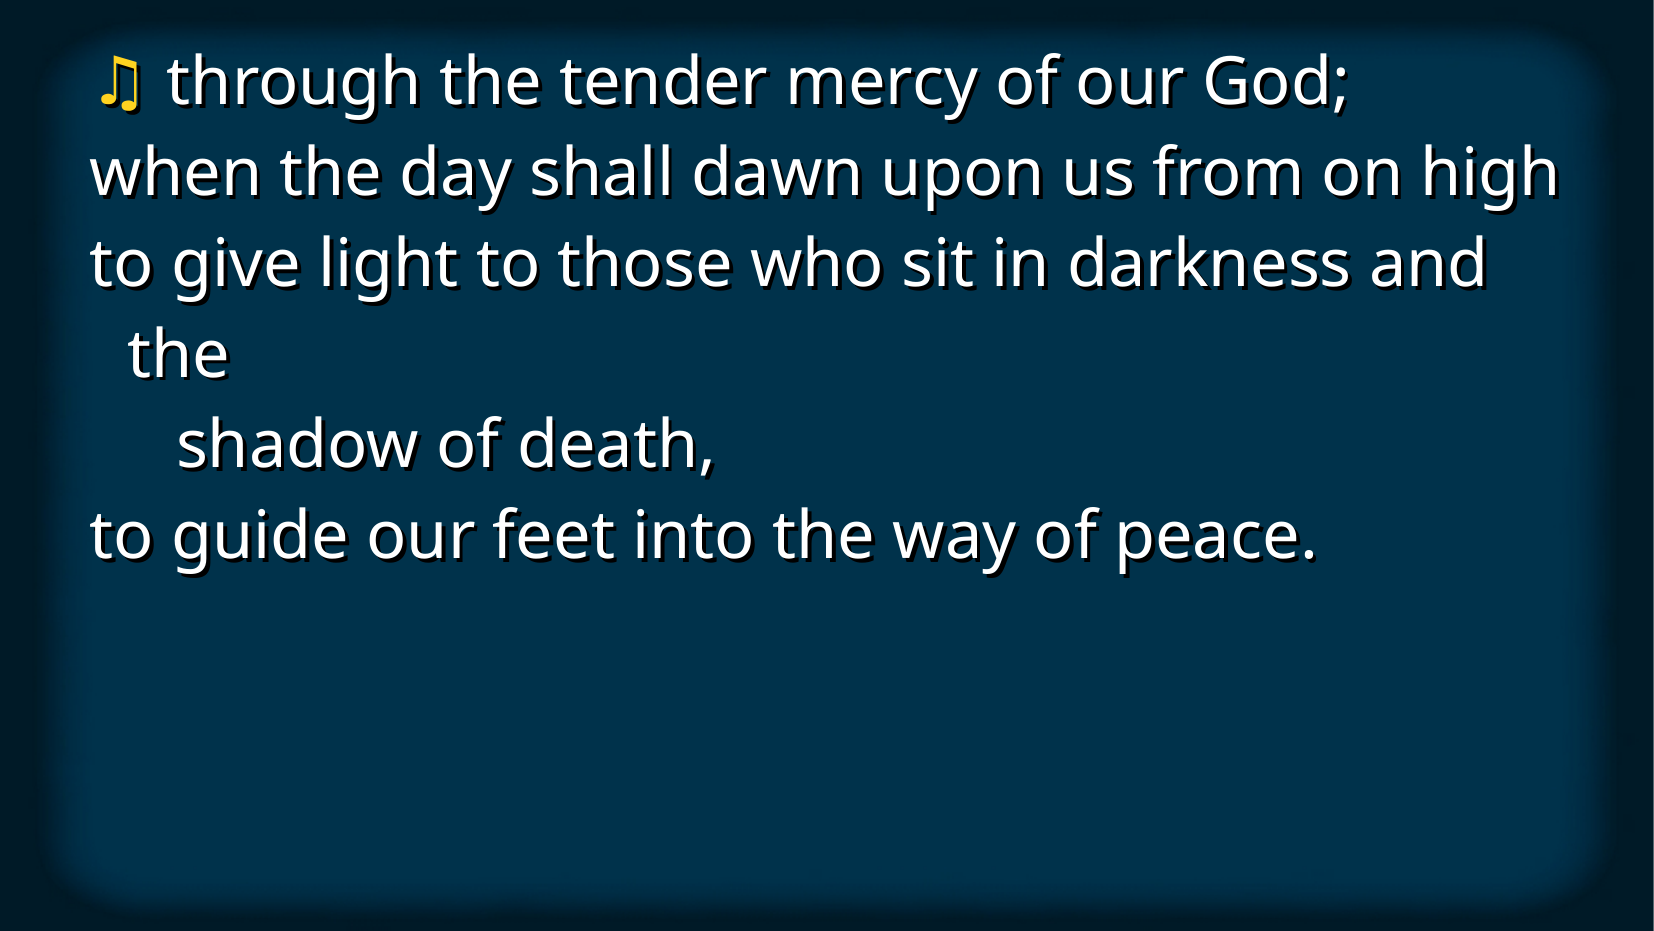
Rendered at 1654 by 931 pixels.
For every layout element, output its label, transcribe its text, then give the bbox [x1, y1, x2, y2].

text_box ♫ through the tender mercy of our God; when the day shall dawn upon us from on high to give light to those who sit in darkness and the shadow of death, to guide our feet into the way of peace. [75, 26, 1591, 496]
picture [0, 0, 1654, 931]
